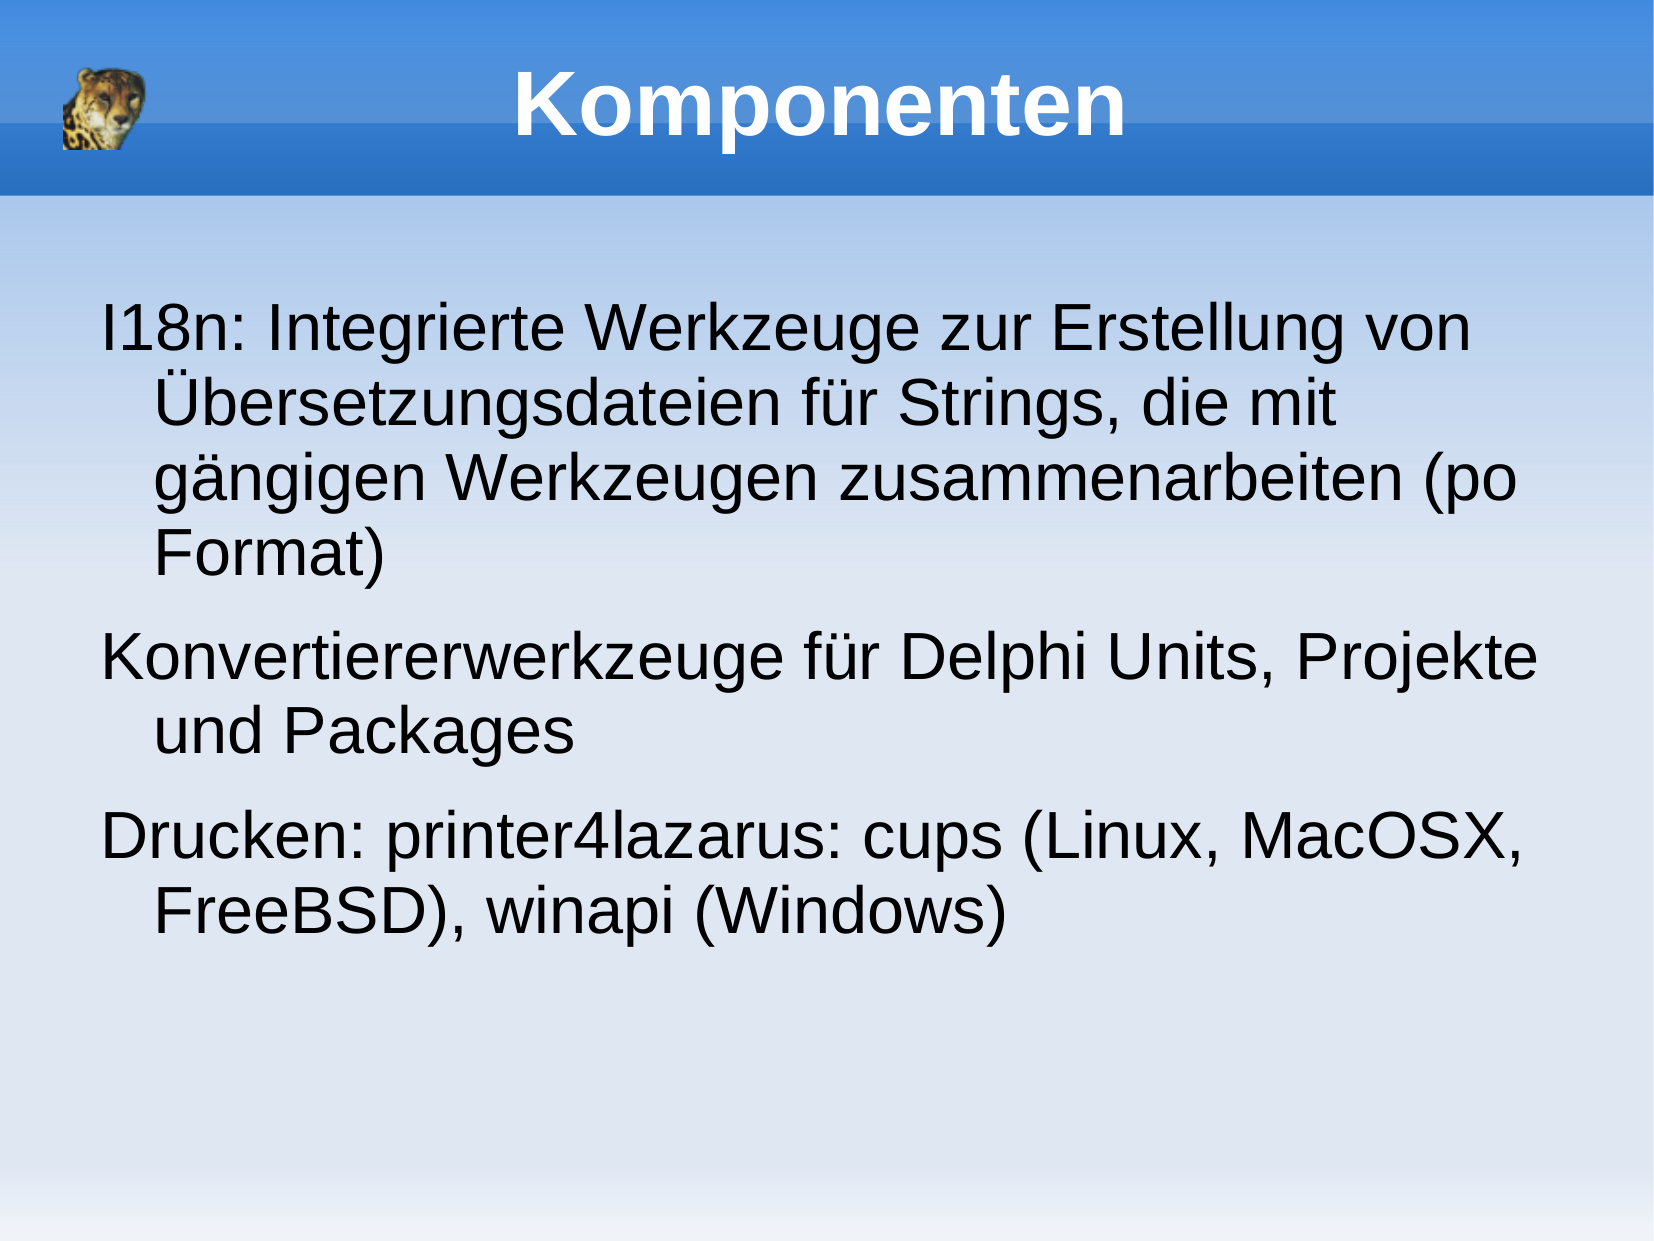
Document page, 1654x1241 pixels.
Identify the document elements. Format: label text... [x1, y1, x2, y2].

list I18n: Integrierte Werkzeuge zur Erstellung von Übersetzungsdateien für Strings, die mit gängigen Werkzeugen zusammenarbeiten (po Format) Konvertiererwerkzeuge für Delphi Units, Projekte und Packages Drucken: printer4lazarus: cups (Linux, MacOSX, FreeBSD), winapi (Windows) [82, 290, 1571, 1094]
title Komponenten [76, 7, 1565, 200]
picture [0, 0, 1654, 1241]
